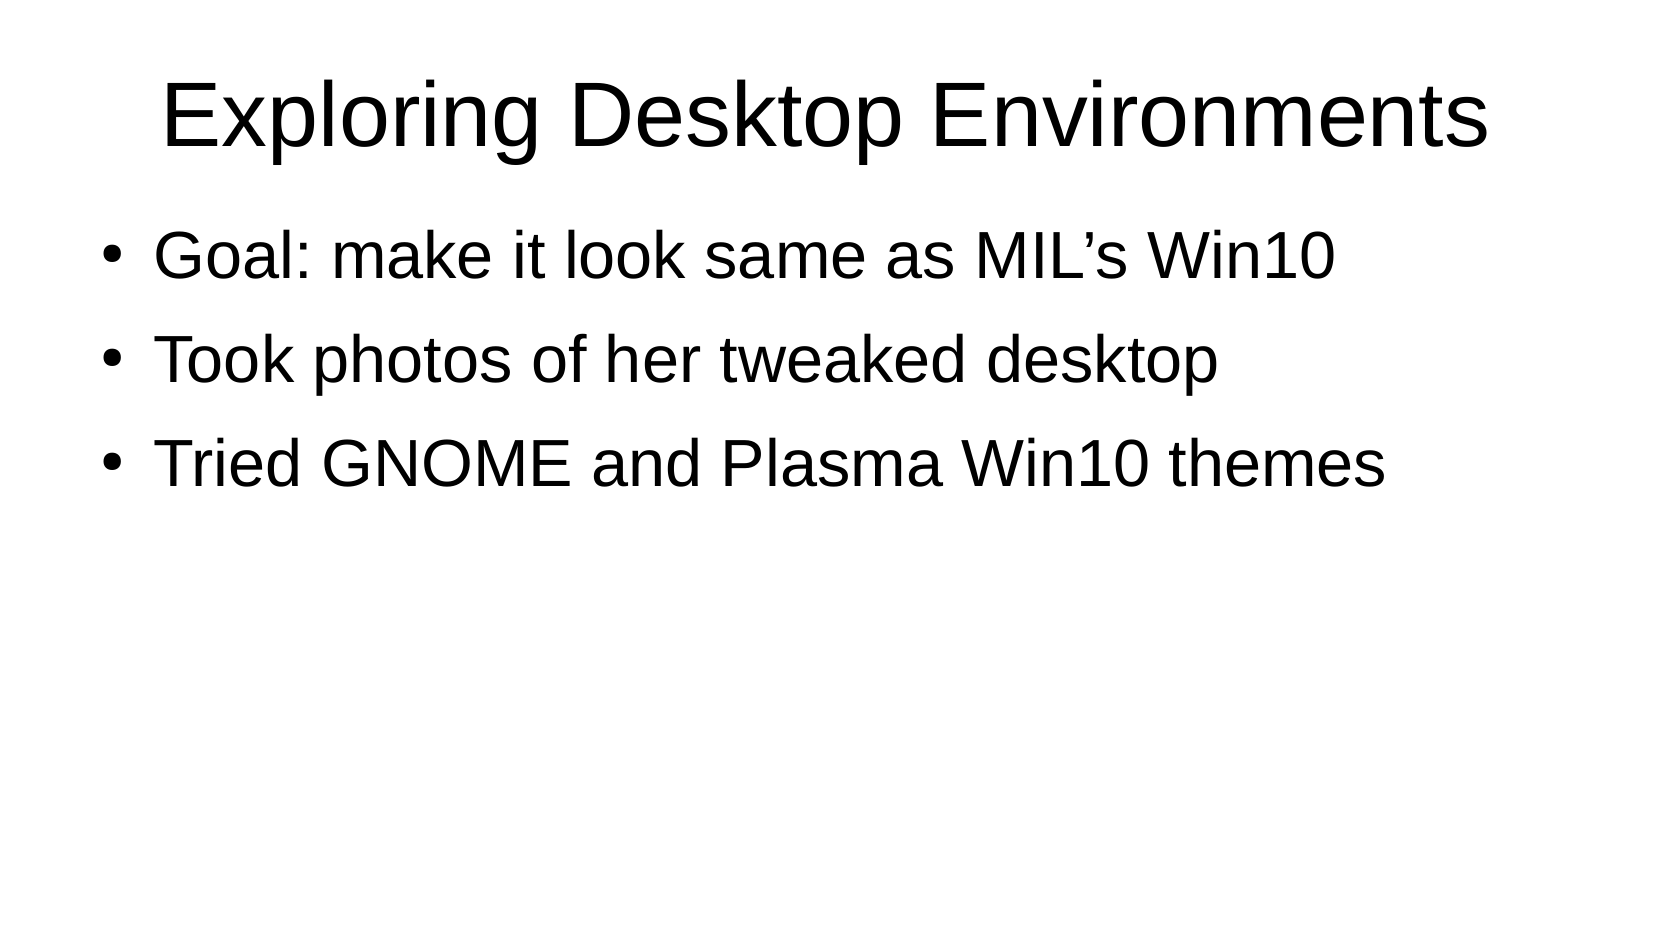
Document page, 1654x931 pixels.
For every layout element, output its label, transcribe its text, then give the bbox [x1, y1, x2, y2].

list Goal: make it look same as MIL’s Win10 Took photos of her tweaked desktop Tried GNOME and Plasma Win10 themes [82, 217, 1571, 758]
title Exploring Desktop Environments [82, 37, 1571, 193]
